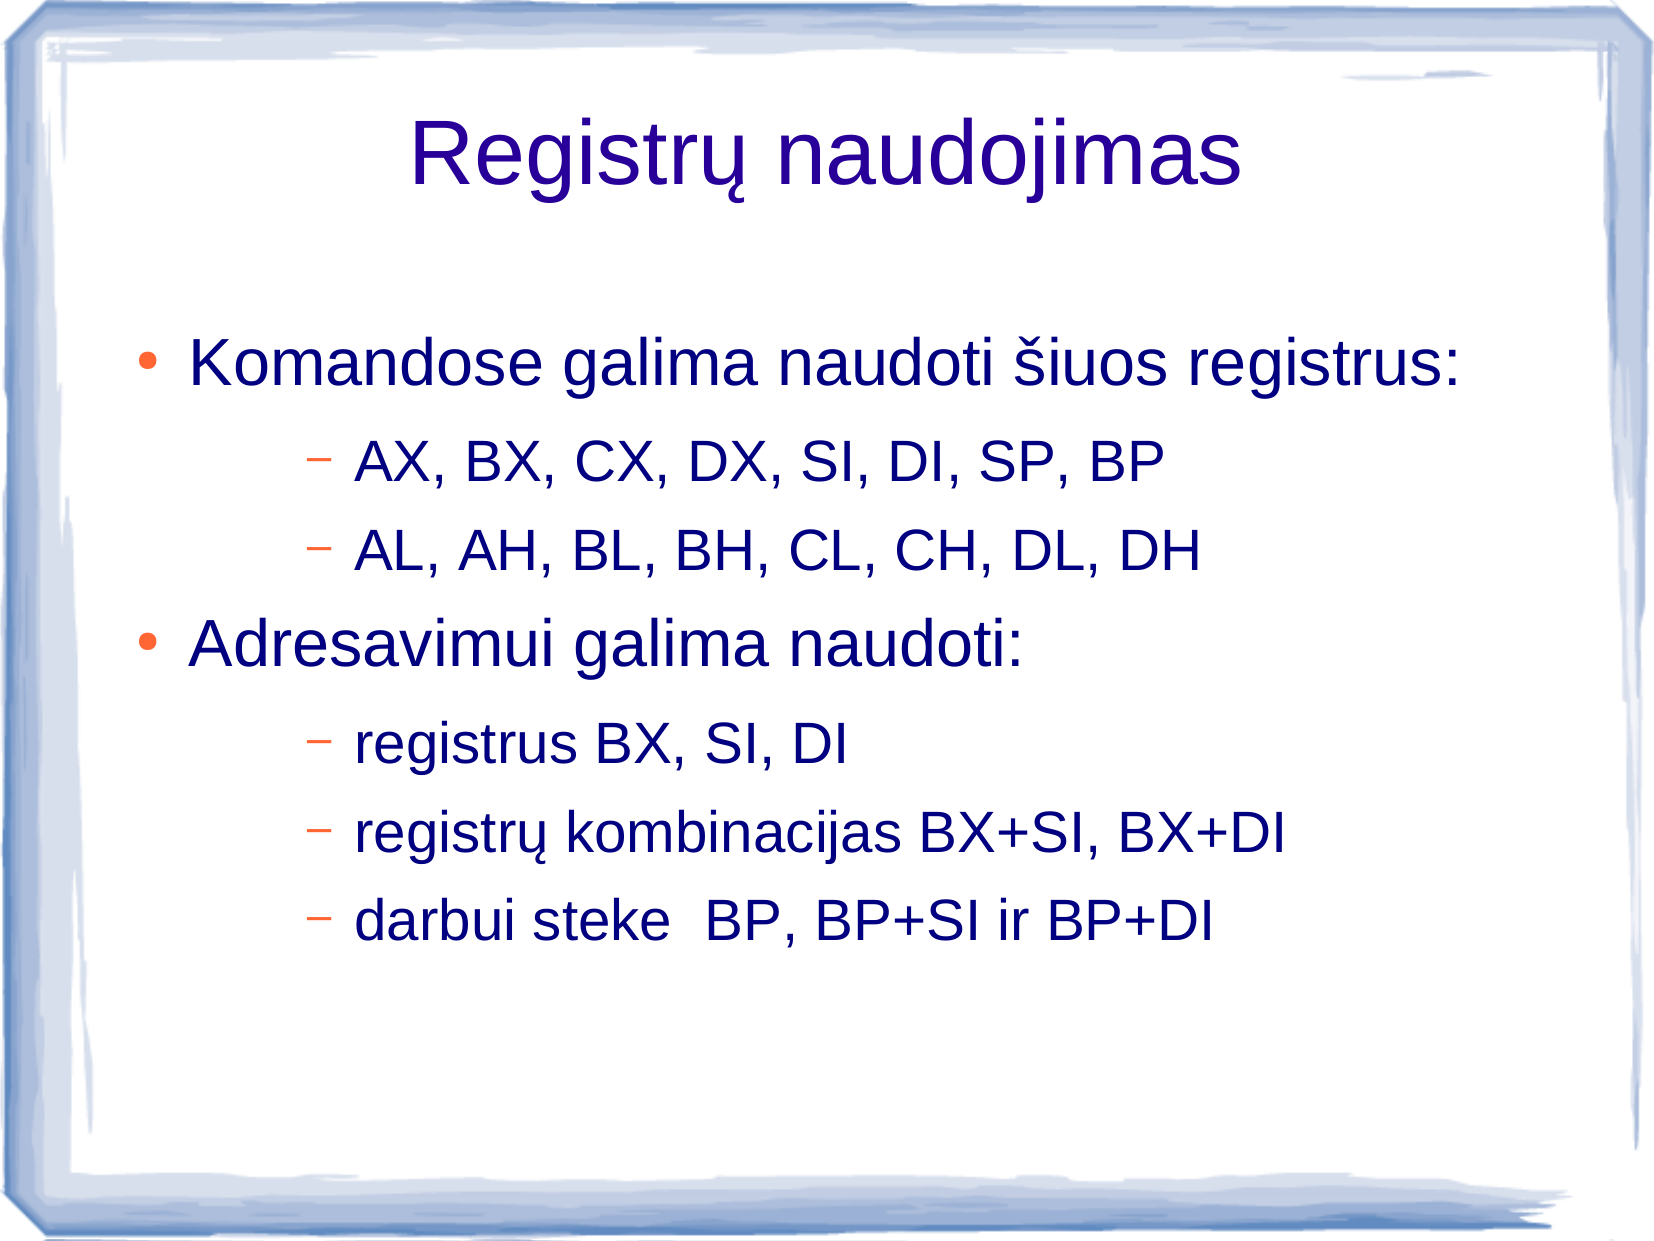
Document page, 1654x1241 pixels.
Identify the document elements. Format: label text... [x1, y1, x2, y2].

list Komandose galima naudoti šiuos registrus: AX, BX, CX, DX, SI, DI, SP, BP AL, AH, BL, BH, CL, CH, DL, DH Adresavimui galima naudoti: registrus BX, SI, DI registrų kombinacijas BX+SI, BX+DI darbui steke BP, BP+SI ir BP+DI [118, 324, 1571, 1004]
title Registrų naudojimas [82, 49, 1571, 257]
picture [0, 0, 1654, 1241]
